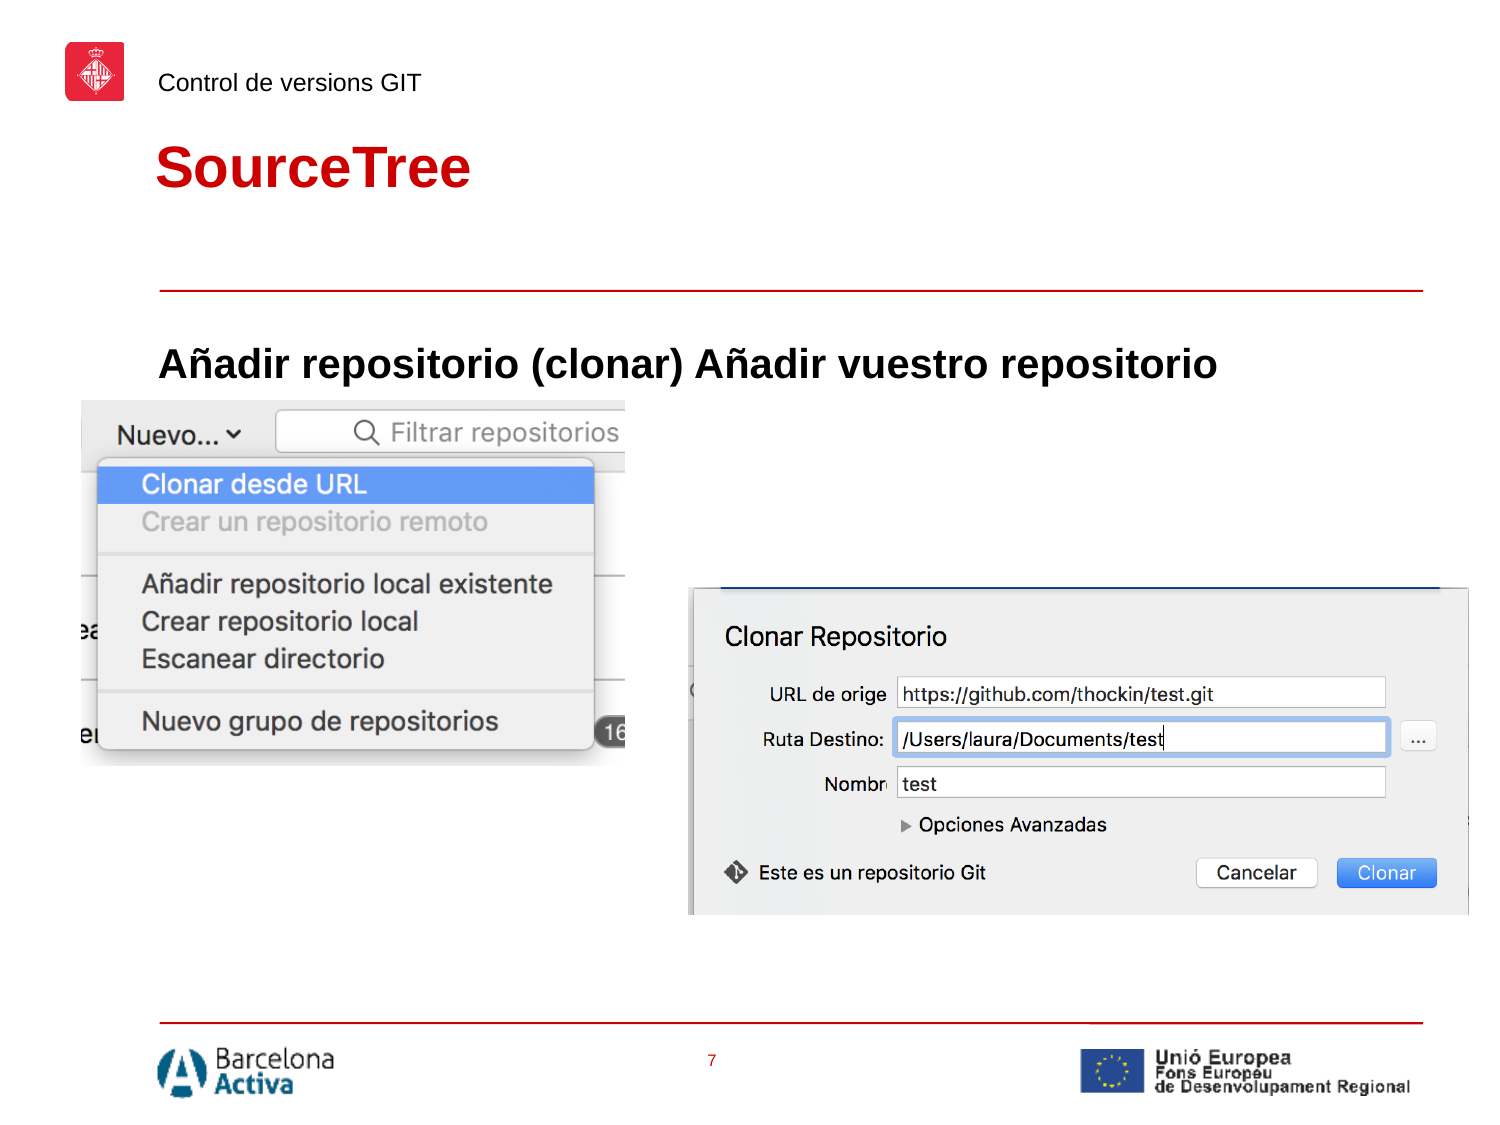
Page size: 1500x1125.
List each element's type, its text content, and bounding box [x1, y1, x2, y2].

picture [1080, 1049, 1411, 1096]
picture [81, 400, 625, 766]
picture [65, 42, 124, 101]
picture [147, 1034, 343, 1110]
picture [688, 587, 1469, 915]
text_box Añadir repositorio (clonar) Añadir vuestro repositorio [142, 319, 1446, 386]
text_box Control de versions GIT [142, 58, 666, 104]
text_box SourceTree [140, 121, 1416, 268]
slide_number <number> [536, 1042, 887, 1103]
